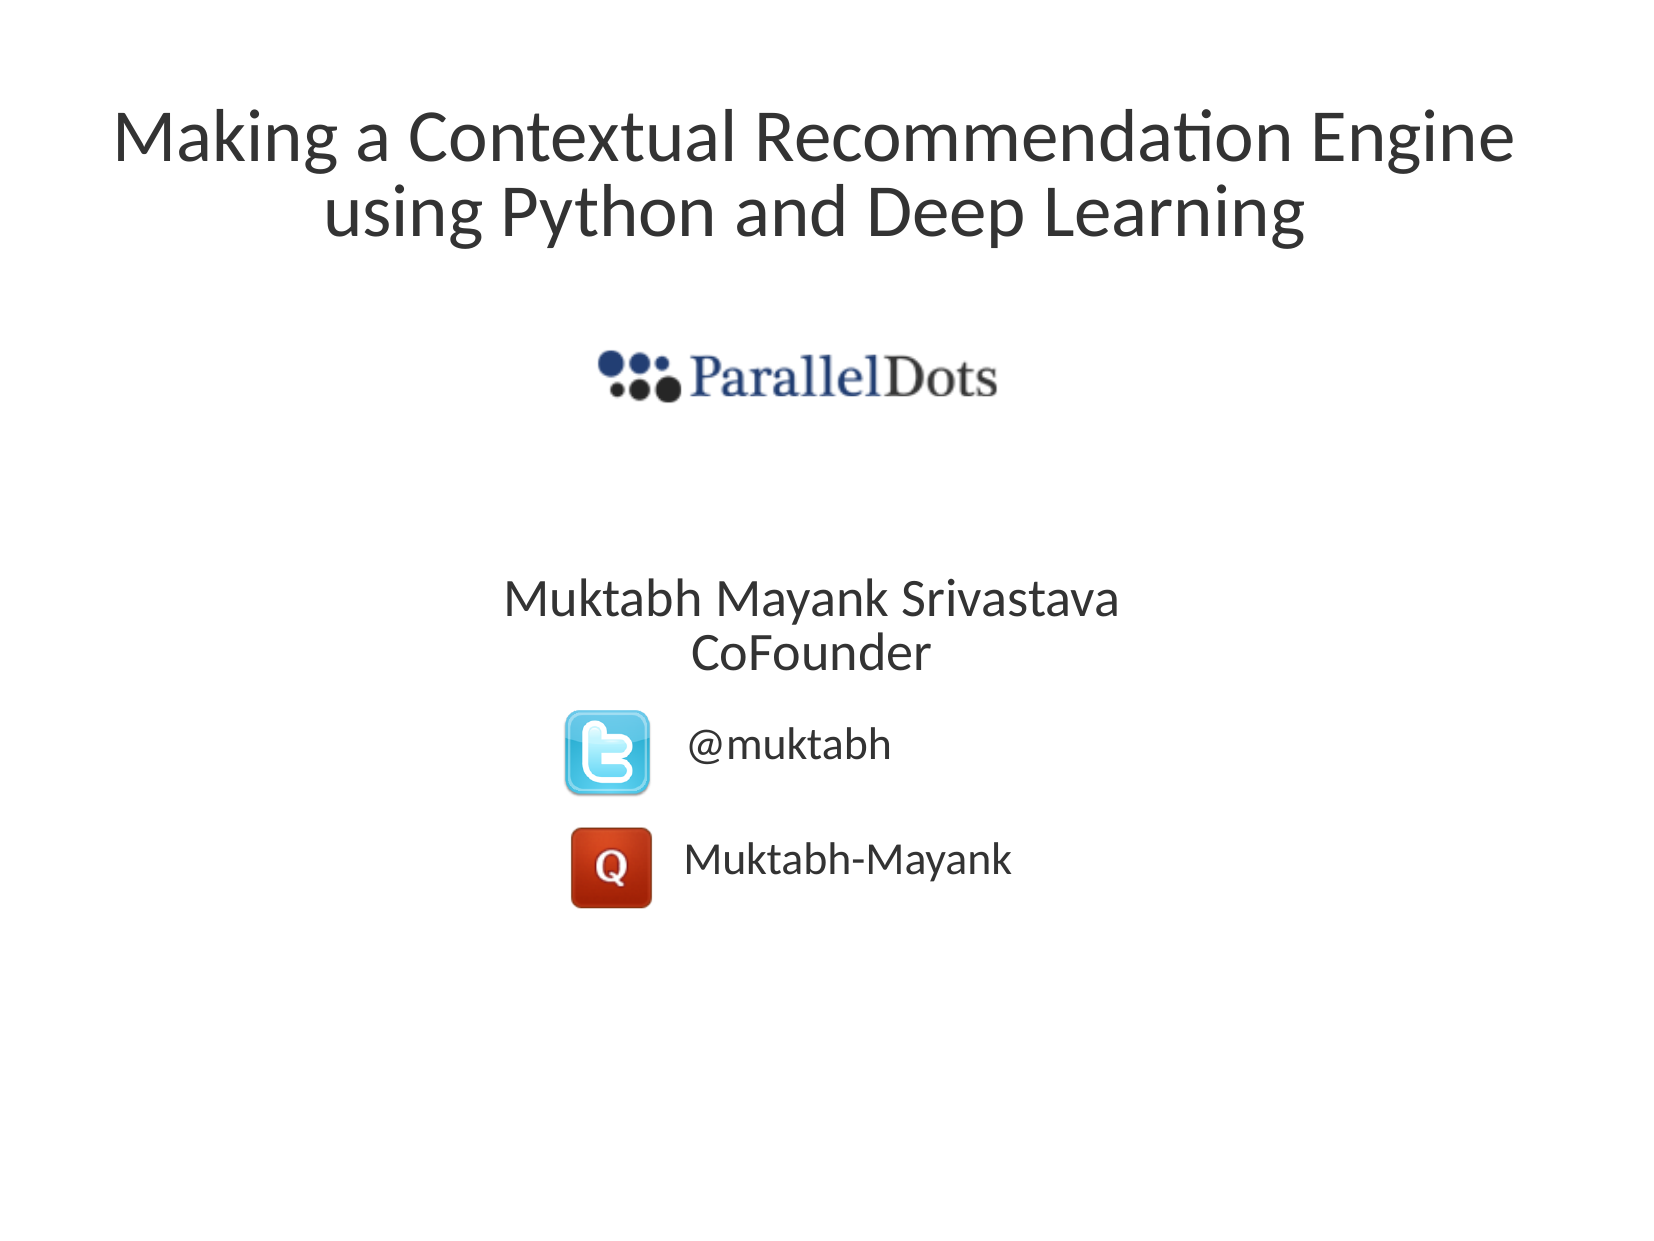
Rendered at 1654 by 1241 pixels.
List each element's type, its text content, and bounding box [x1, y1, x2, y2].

picture [568, 826, 654, 912]
title Making a Contextual Recommendation Engine using Python and Deep Learning [59, 0, 1571, 414]
picture [590, 338, 1008, 414]
picture [561, 708, 653, 799]
text_box @muktabh [670, 718, 948, 799]
text_box Muktabh Mayank Srivastava CoFounder [442, 568, 1182, 716]
text_box Muktabh-Mayank [668, 832, 1142, 904]
